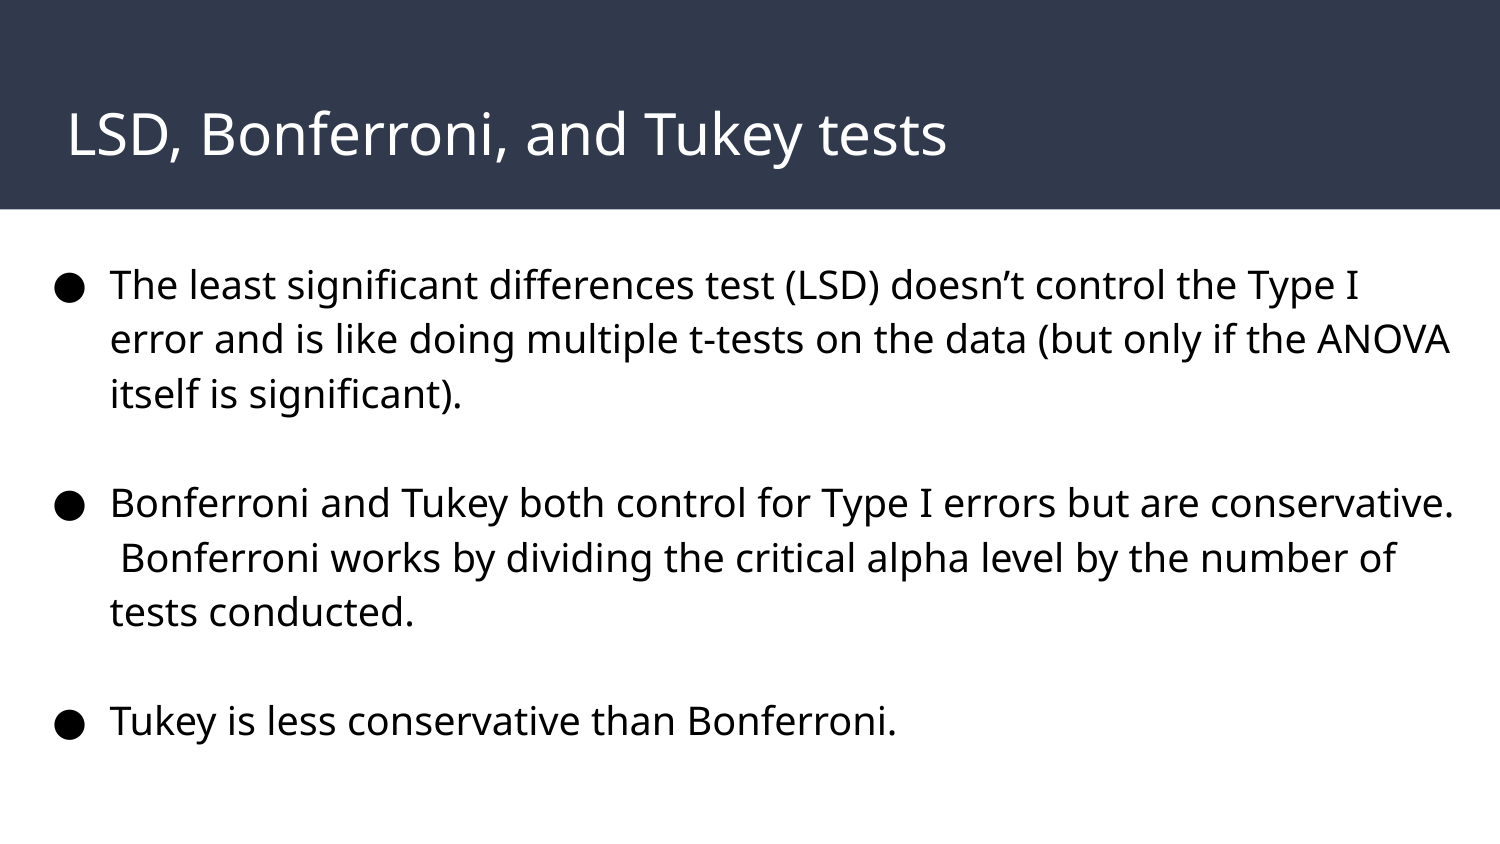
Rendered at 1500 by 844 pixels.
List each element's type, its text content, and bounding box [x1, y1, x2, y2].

title LSD, Bonferroni, and Tukey tests [51, 82, 1449, 185]
text_box The least significant differences test (LSD) doesn’t control the Type I error and is like doing multiple t-tests on the data (but only if the ANOVA itself is significant). Bonferroni and Tukey both control for Type I errors but are conservative. Bonferroni works by dividing the critical alpha level by the number of tests conducted. Tukey is less conservative than Bonferroni. [19, 237, 1475, 829]
